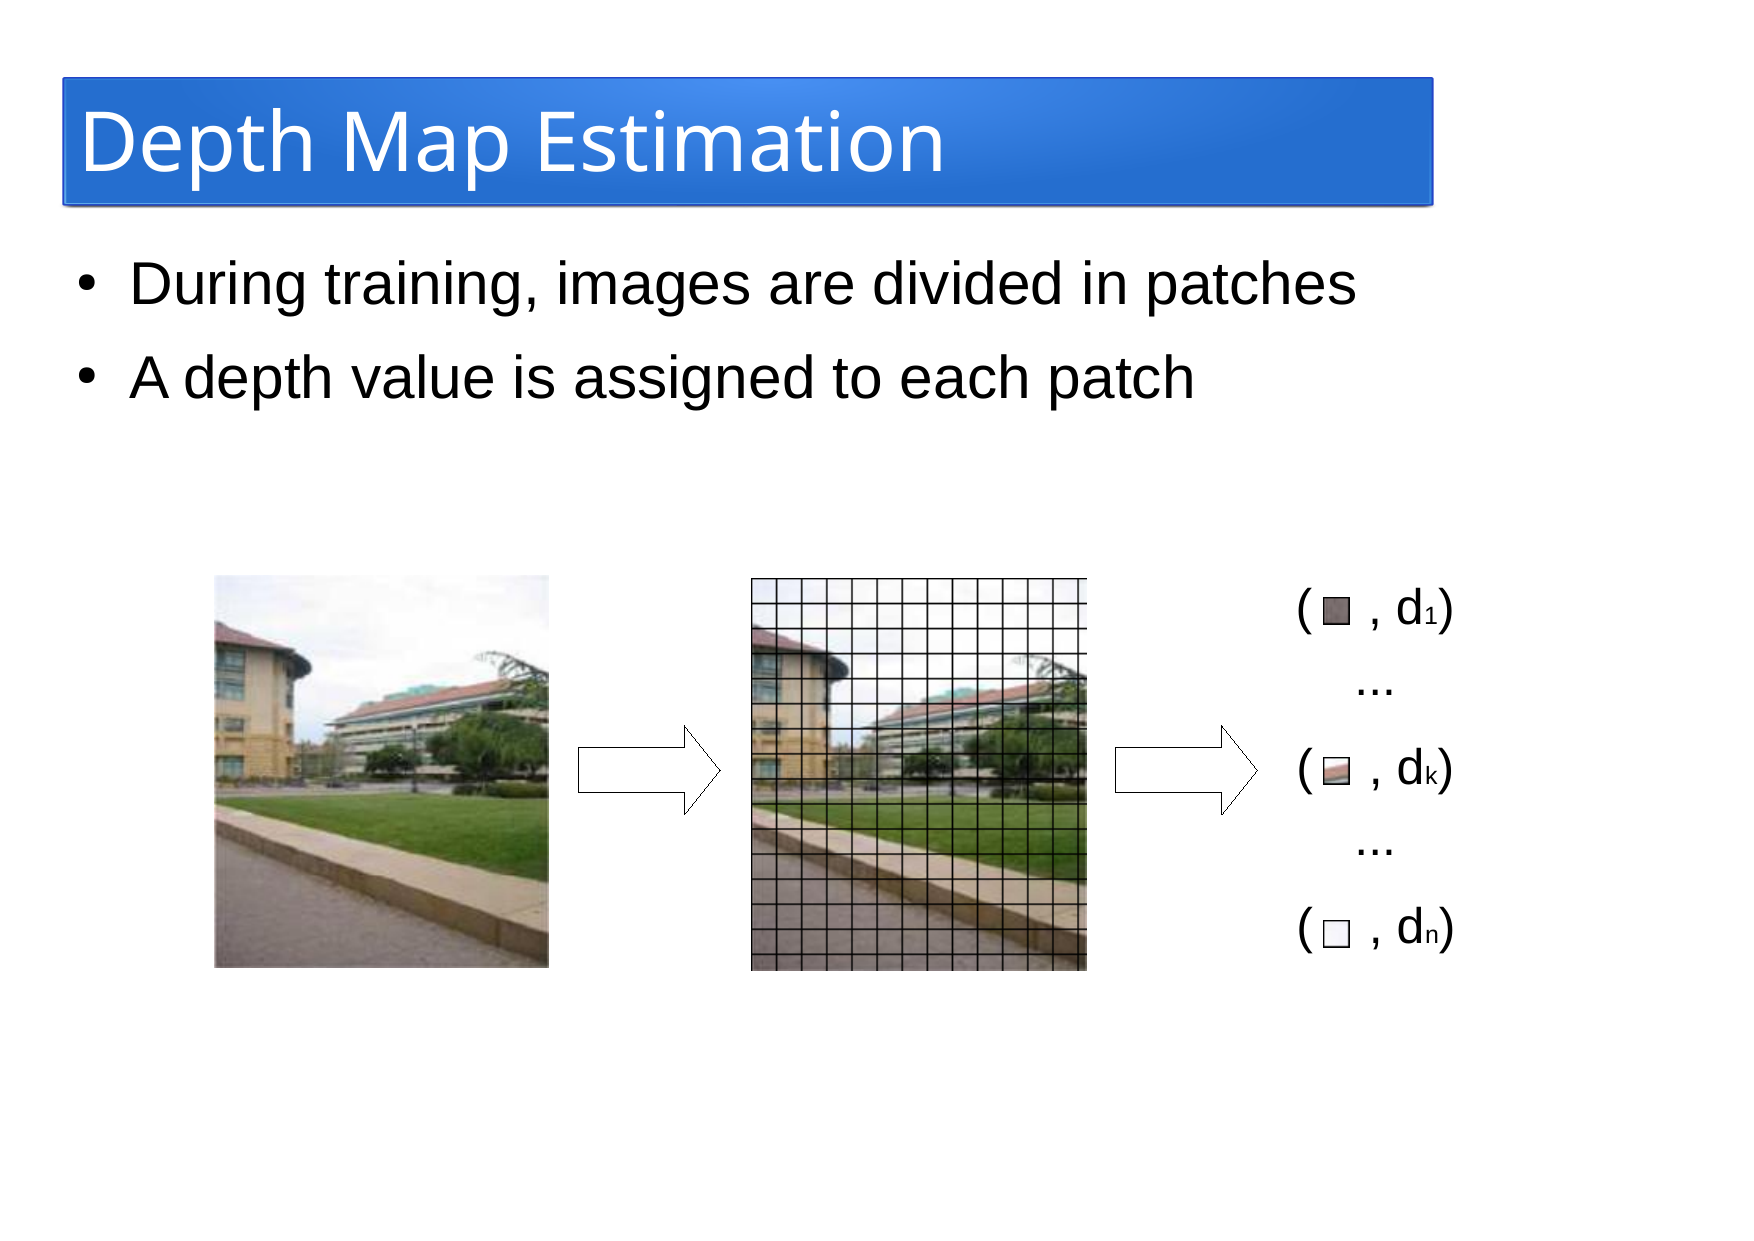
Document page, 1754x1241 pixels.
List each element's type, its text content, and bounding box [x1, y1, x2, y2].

title Depth Map Estimation [78, 80, 1429, 198]
text_box ( , dn) [1281, 891, 1471, 962]
text_box ( , d1) [1280, 572, 1470, 643]
picture [214, 575, 549, 968]
picture [751, 578, 1087, 971]
picture [58, 77, 1439, 209]
text_box ... [1339, 802, 1412, 874]
text_box ... [1339, 643, 1412, 714]
picture [1323, 920, 1350, 948]
list During training, images are divided in patches A depth value is assigned to each patch [58, 249, 1696, 437]
picture [1323, 757, 1350, 785]
text_box ( , dk) [1281, 731, 1470, 803]
